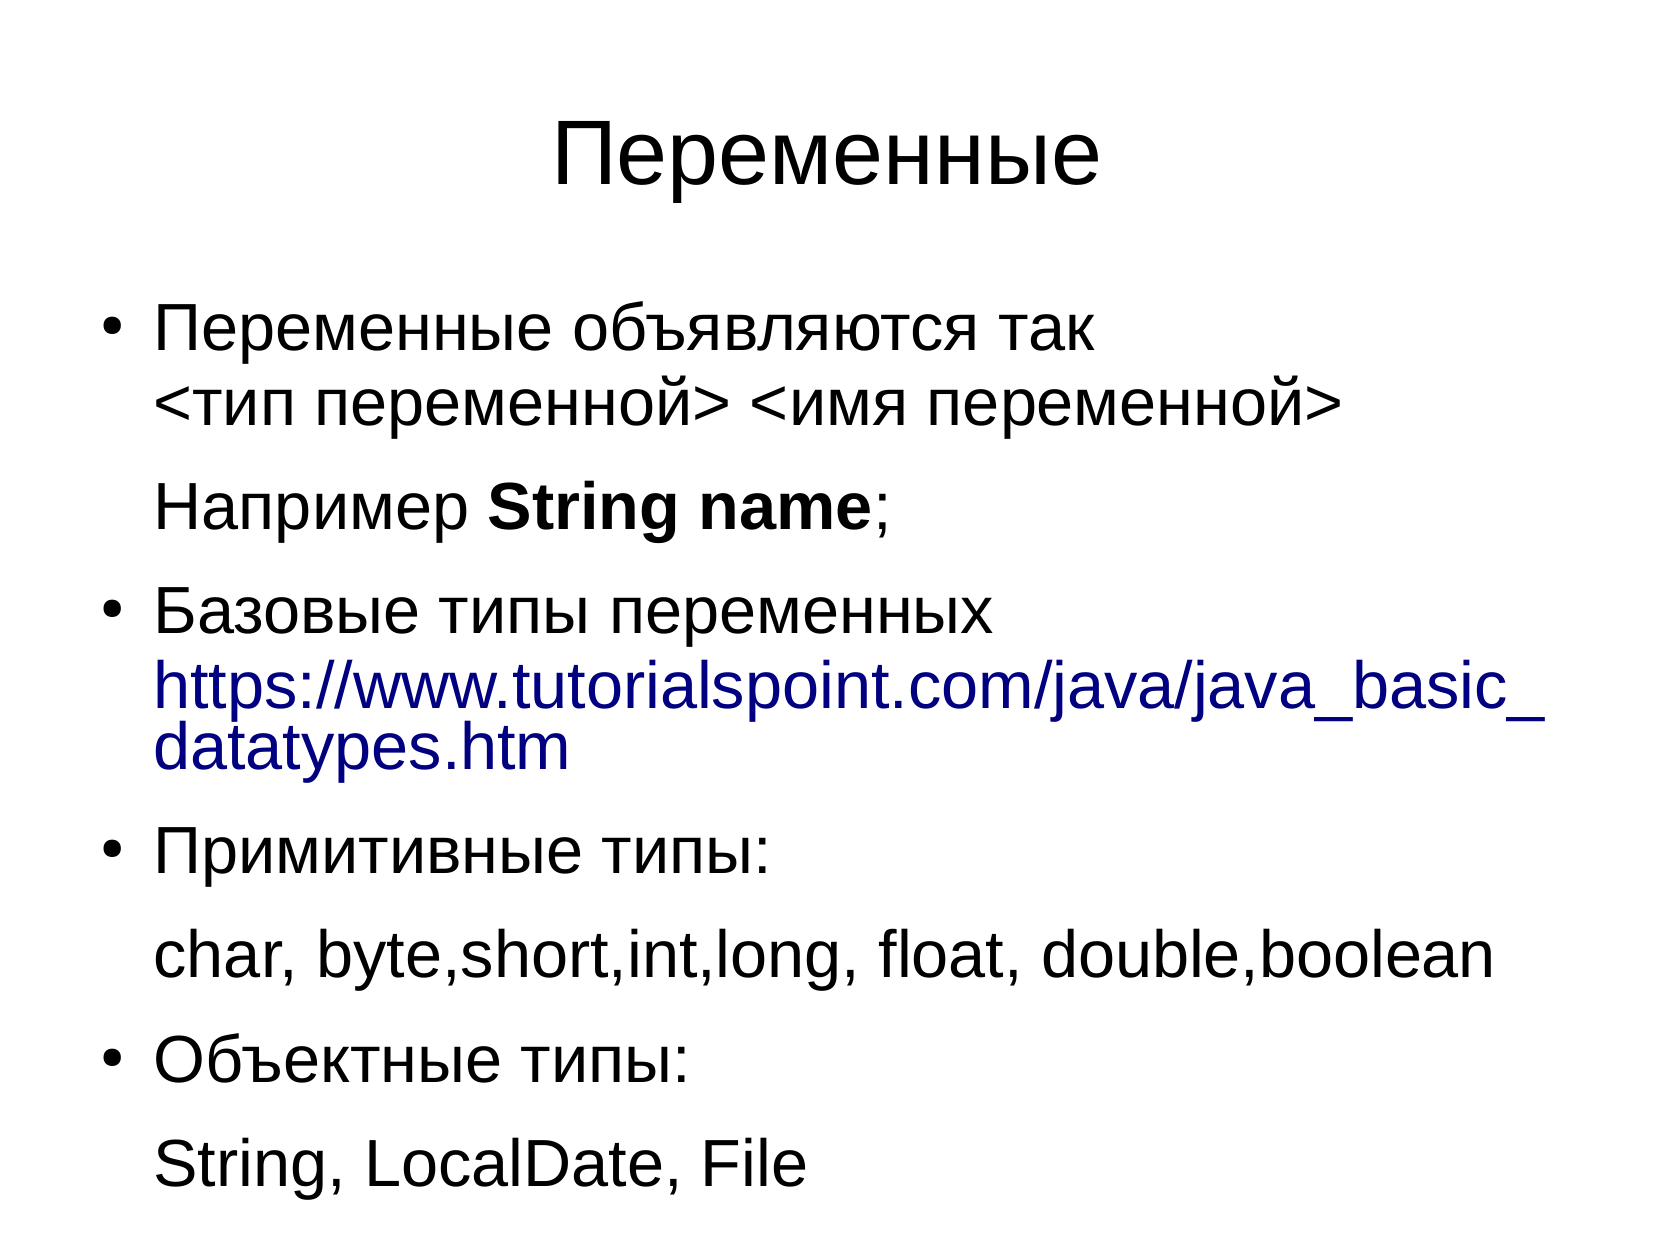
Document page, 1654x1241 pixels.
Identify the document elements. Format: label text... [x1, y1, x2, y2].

list Переменные объявляются так <тип переменной> <имя переменной> Например String name; Базовые типы переменных https://www.tutorialspoint.com/java/java_basic_datatypes.htm Примитивные типы: char, byte,short,int,long, float, double,boolean Объектные типы: String, LocalDate, File [82, 290, 1571, 1216]
title Переменные [82, 49, 1571, 257]
